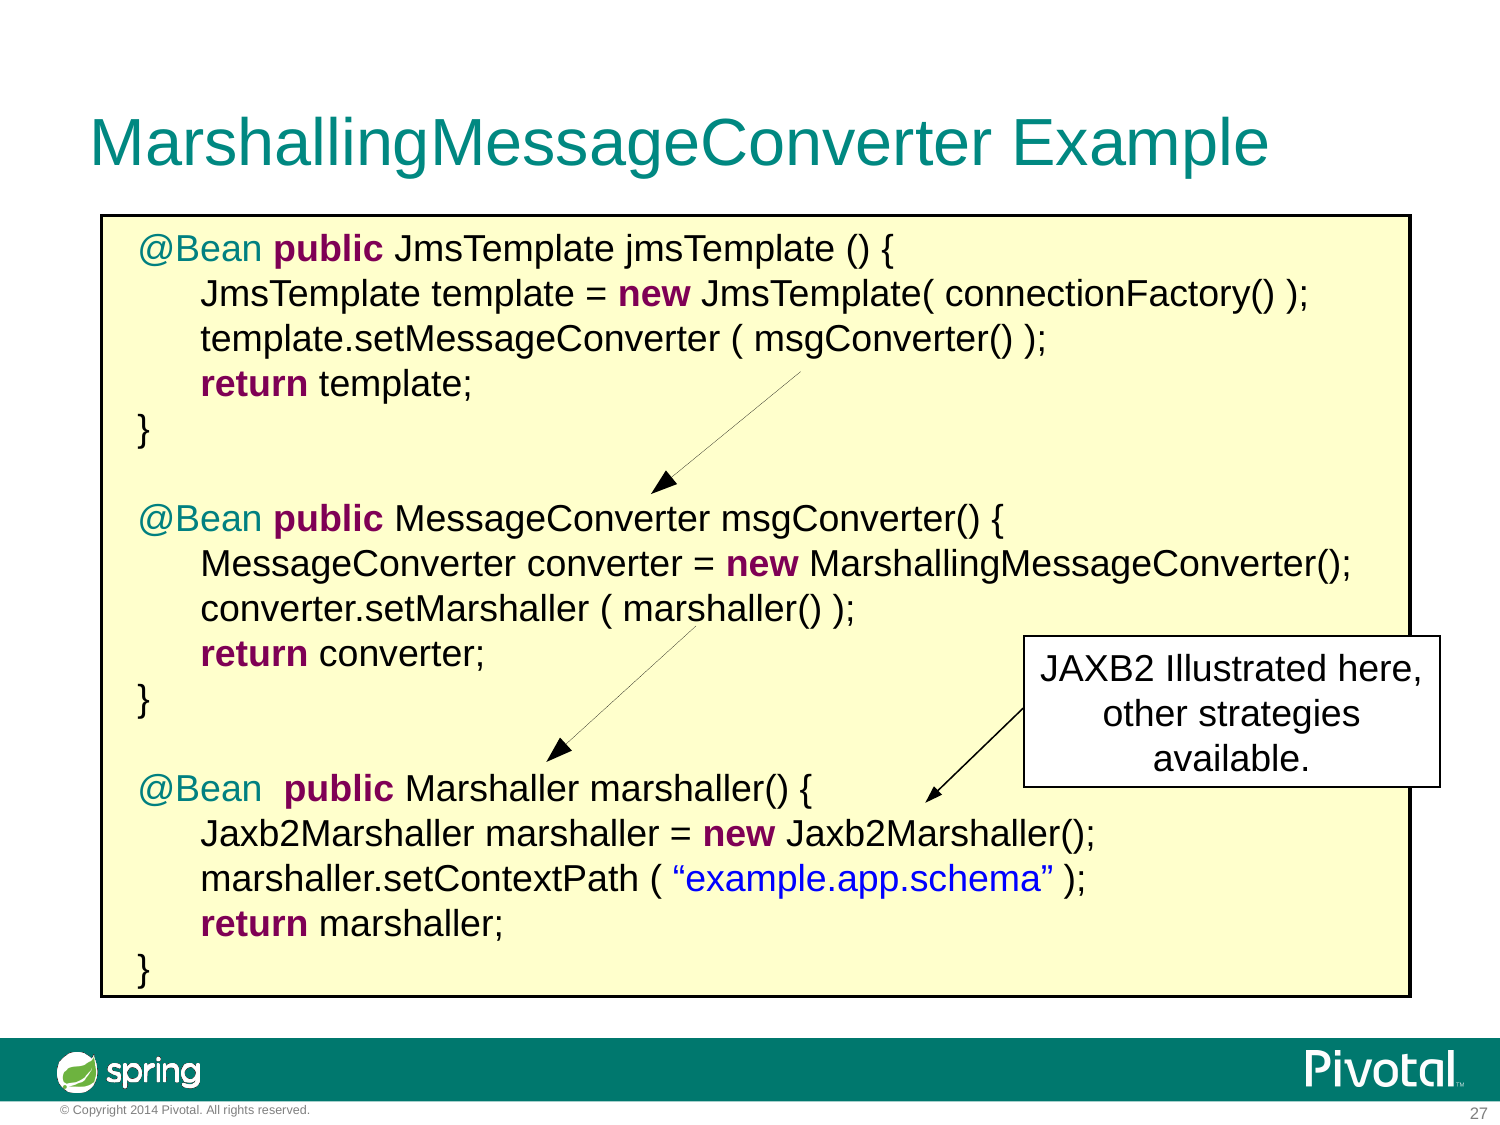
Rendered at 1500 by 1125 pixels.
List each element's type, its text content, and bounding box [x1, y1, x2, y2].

text_box JAXB2 Illustrated here, other strategies available. [1023, 636, 1440, 787]
picture [32, 1041, 210, 1103]
title MarshallingMessageConverter Example [75, 45, 1426, 233]
text_box @Bean public JmsTemplate jmsTemplate () { JmsTemplate template = new JmsTemplate( connectionFactory() ); template.setMessageConverter ( msgConverter() ); return template; } @Bean public MessageConverter msgConverter() { MessageConverter converter = new MarshallingMessageConverter(); converter.setMarshaller ( marshaller() ); return converter; } @Bean public Marshaller marshaller() { Jaxb2Marshaller marshaller = new Jaxb2Marshaller(); marshaller.setContextPath ( “example.app.schema” ); return marshaller; } [101, 215, 1411, 997]
picture [1306, 1050, 1464, 1087]
